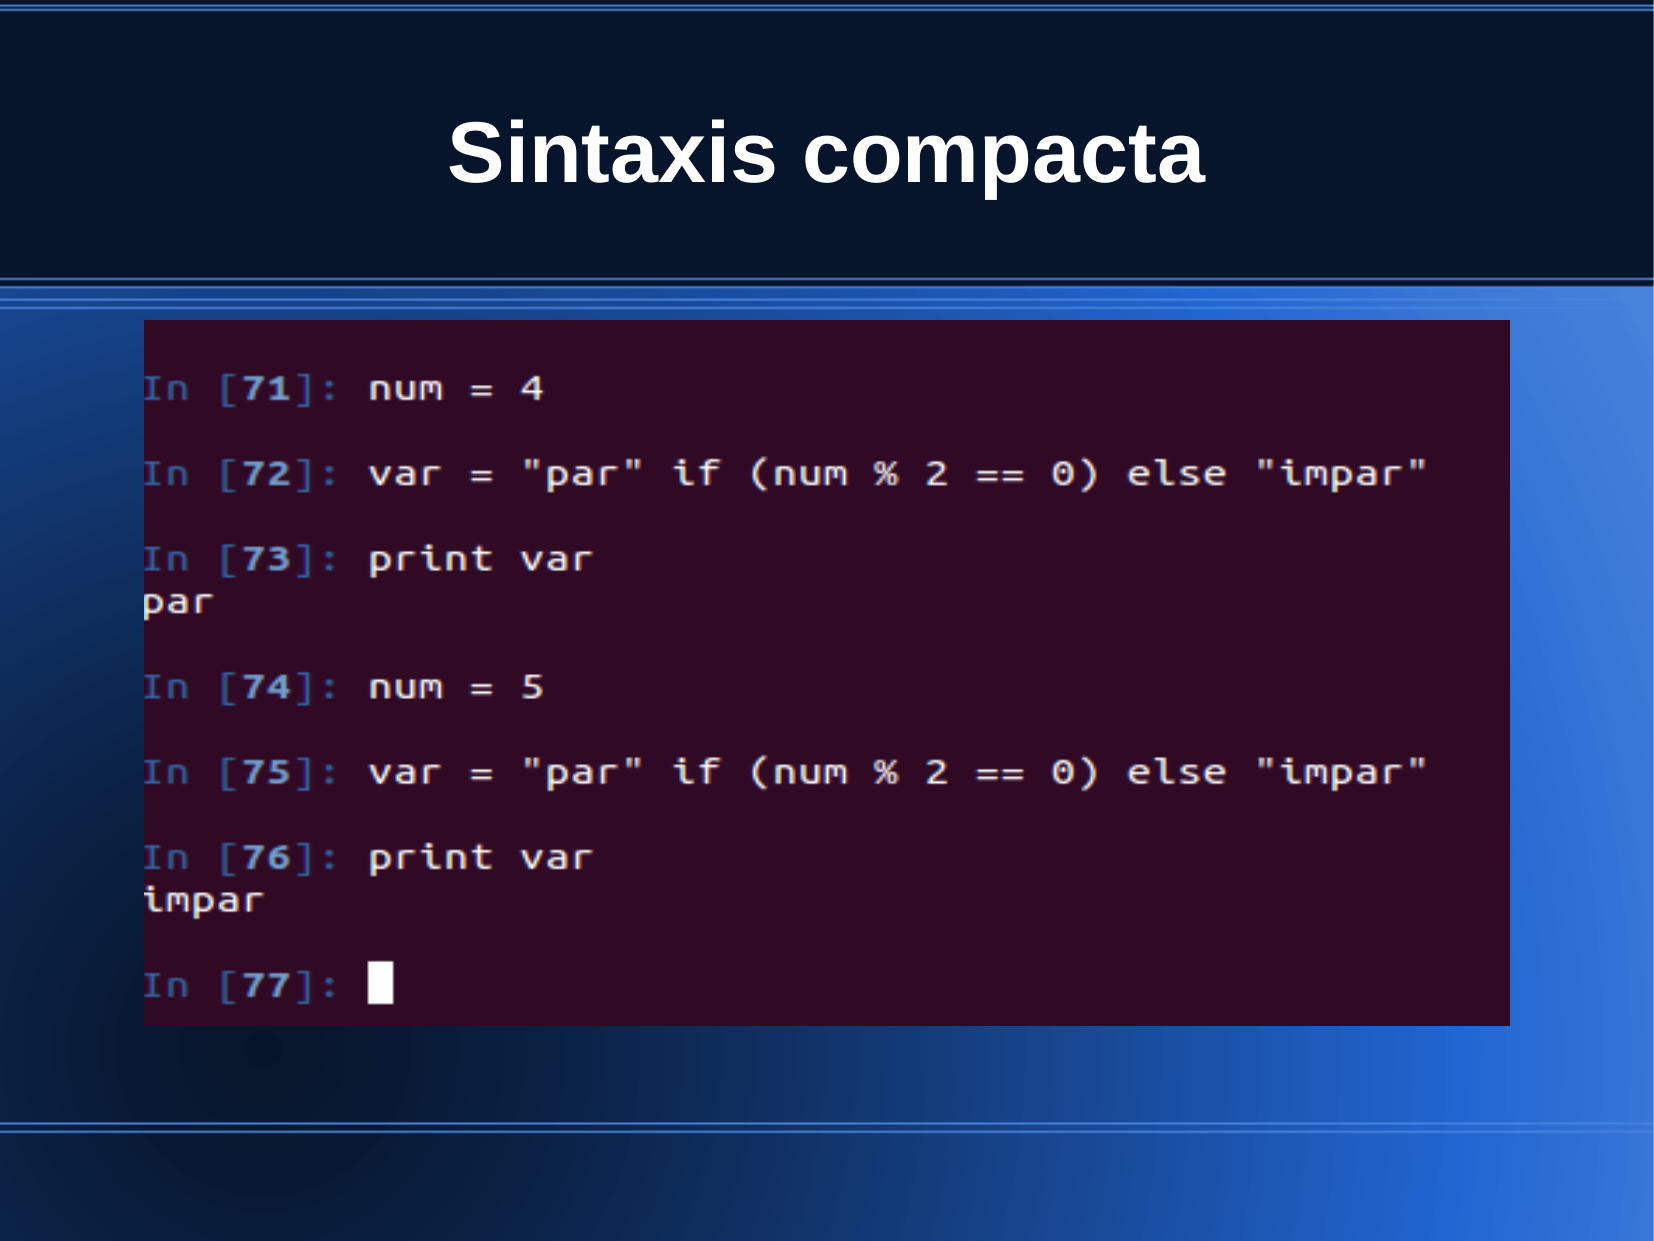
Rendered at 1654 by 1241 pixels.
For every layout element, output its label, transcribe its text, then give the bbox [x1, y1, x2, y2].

picture [0, 0, 1654, 1241]
title Sintaxis compacta [82, 49, 1571, 257]
